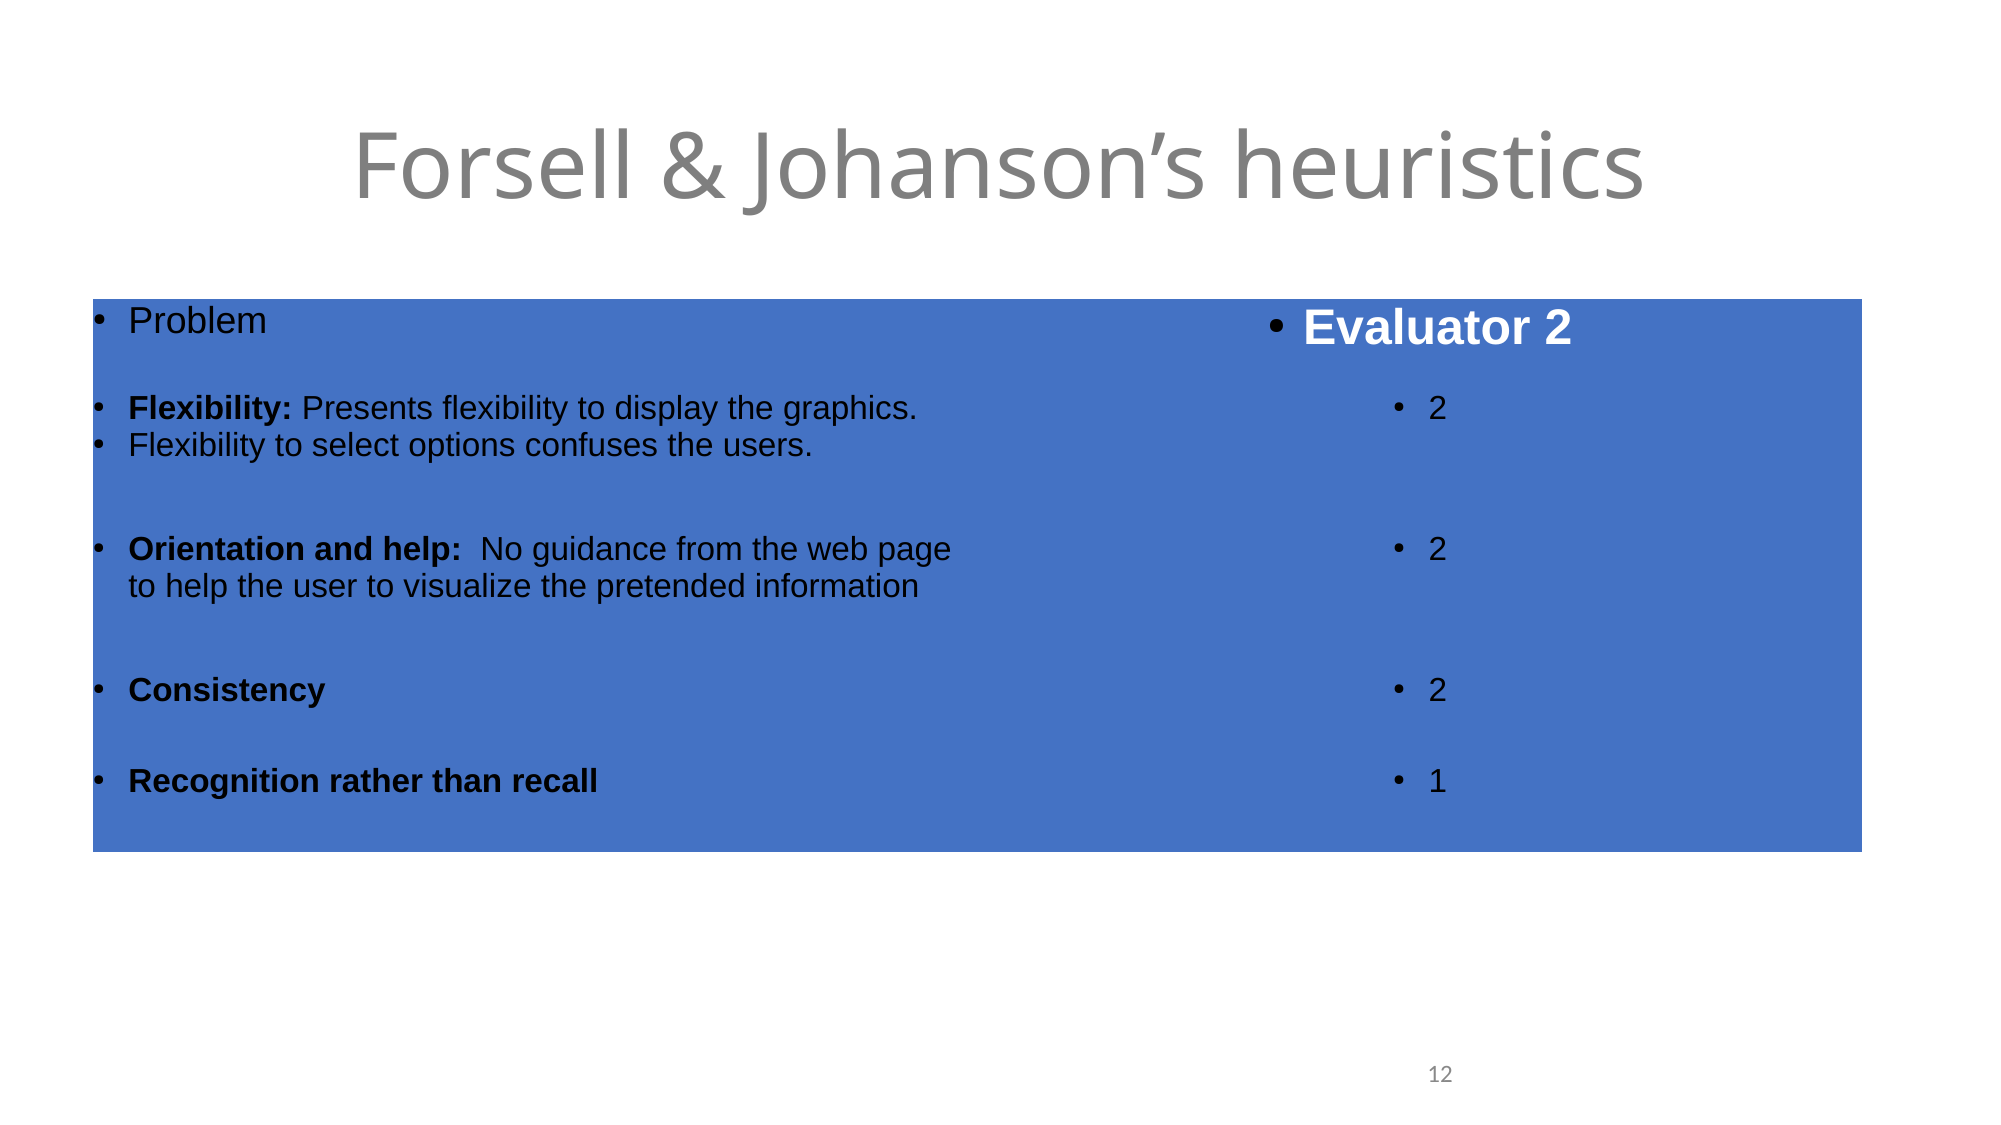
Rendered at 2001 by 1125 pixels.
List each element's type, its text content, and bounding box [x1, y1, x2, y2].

table_cell Orientation and help: No guidance from the web page to help the user to visualize the pretended information [93, 531, 978, 672]
table_cell 2 [978, 531, 1862, 672]
table_cell 2 [978, 672, 1862, 762]
table_header Problem [93, 299, 978, 390]
table_cell 1 [978, 762, 1862, 852]
text_box [1412, 1042, 1863, 1103]
table_cell 2 [978, 390, 1862, 531]
table_cell Recognition rather than recall [93, 762, 978, 852]
table_header Evaluator 2 [978, 299, 1862, 390]
table_cell Consistency [93, 672, 978, 762]
table_cell Flexibility: Presents flexibility to display the graphics. Flexibility to select options confuses the users. [93, 390, 978, 531]
title Forsell & Johanson’s heuristics [137, 59, 1863, 278]
